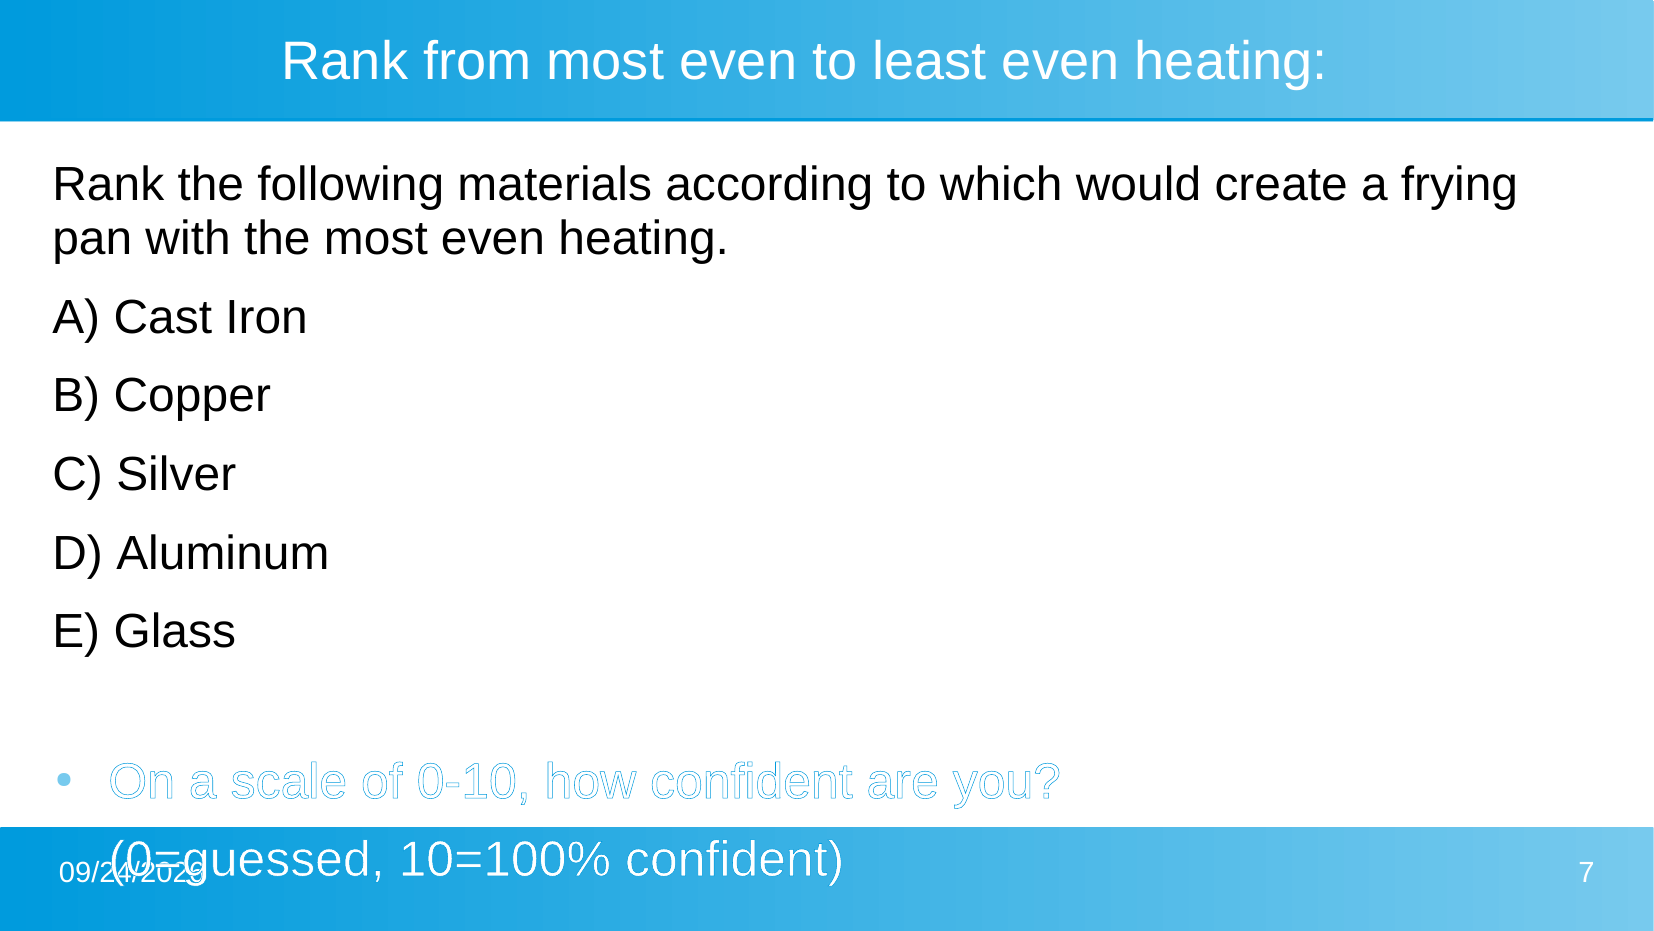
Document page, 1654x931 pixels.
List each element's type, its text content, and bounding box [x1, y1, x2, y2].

text_box Rank the following materials according to which would create a frying pan with the most even heating. Cast Iron Copper Silver Aluminum Glass [37, 150, 1613, 713]
title Rank from most even to least even heating: [37, 0, 1573, 122]
list On a scale of 0-10, how confident are you? (0=guessed, 10=100% confident) [37, 713, 1573, 931]
